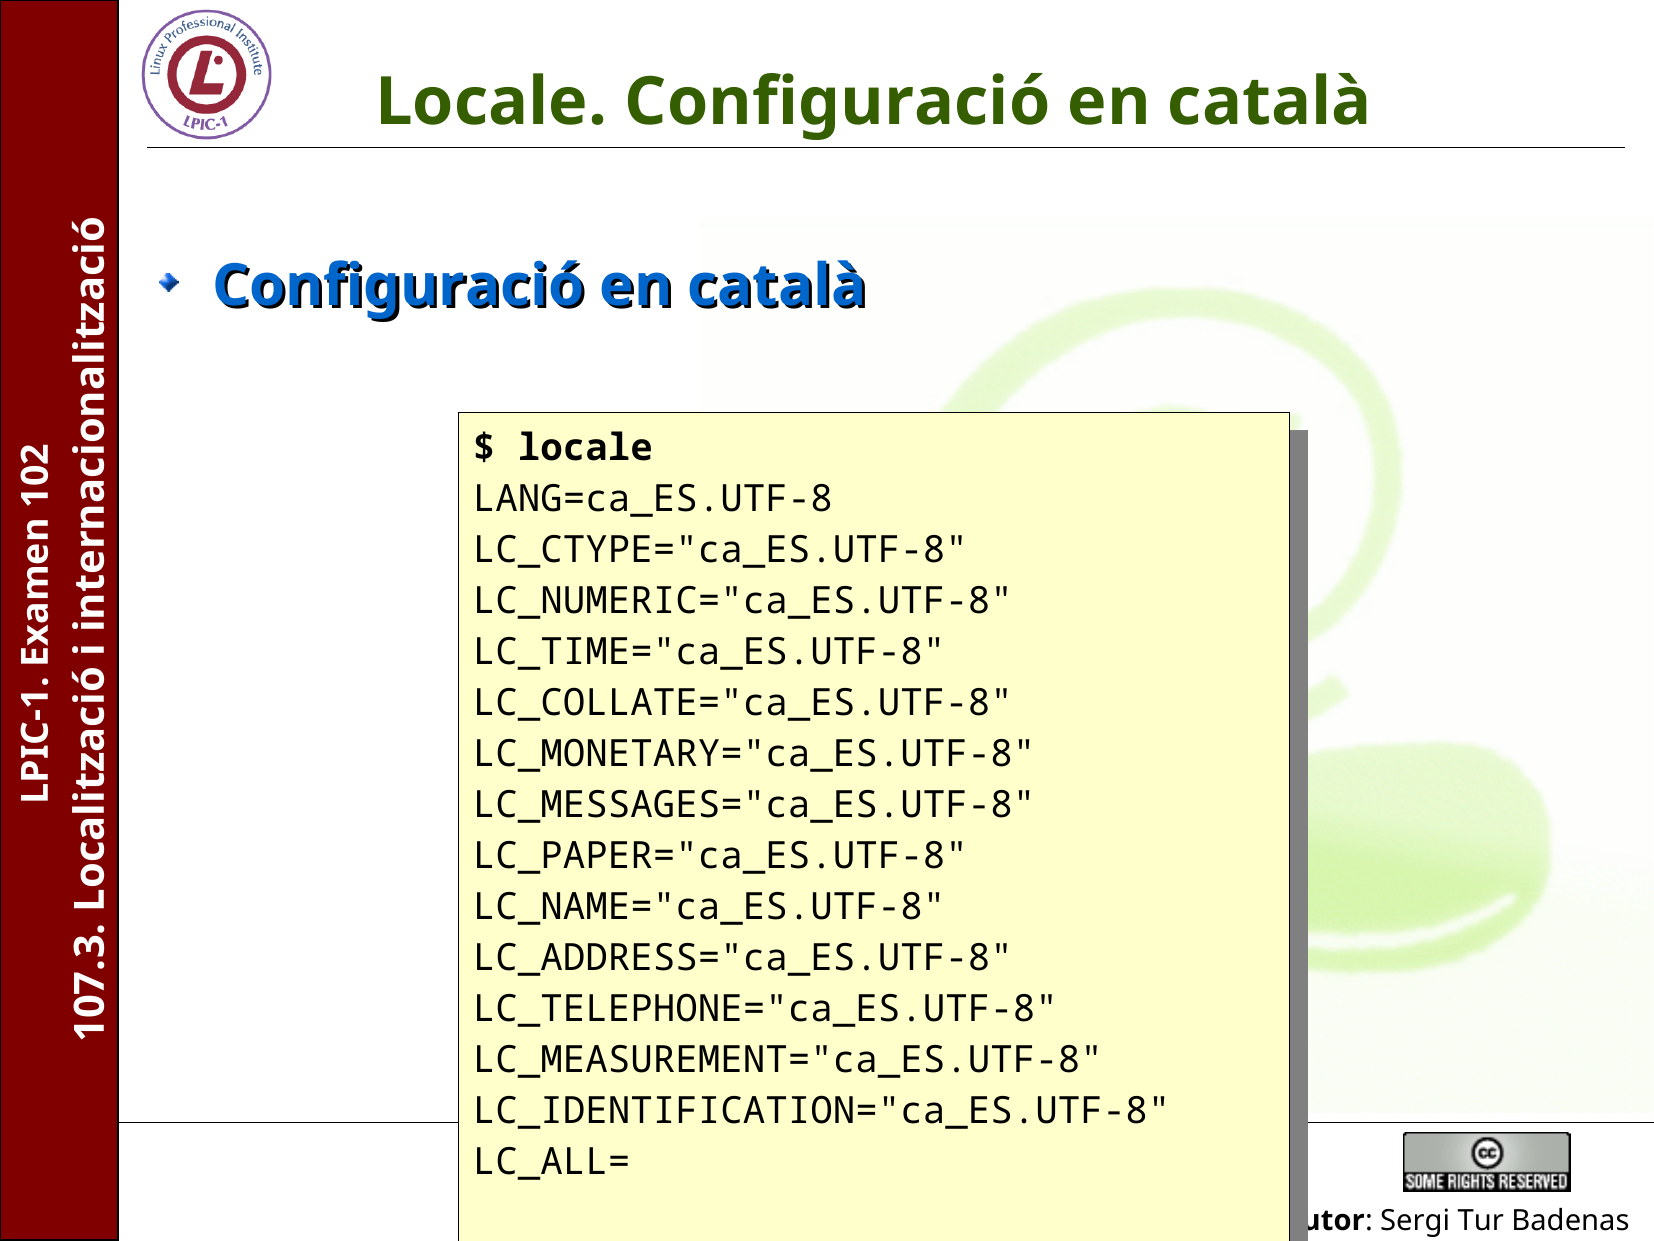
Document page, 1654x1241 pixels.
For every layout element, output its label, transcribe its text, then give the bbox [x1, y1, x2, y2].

title Locale. Configuració en català [129, 55, 1619, 142]
text_box $ locale LANG=ca_ES.UTF-8 LC_CTYPE="ca_ES.UTF-8" LC_NUMERIC="ca_ES.UTF-8" LC_TIME="ca_ES.UTF-8" LC_COLLATE="ca_ES.UTF-8" LC_MONETARY="ca_ES.UTF-8" LC_MESSAGES="ca_ES.UTF-8" LC_PAPER="ca_ES.UTF-8" LC_NAME="ca_ES.UTF-8" LC_ADDRESS="ca_ES.UTF-8" LC_TELEPHONE="ca_ES.UTF-8" LC_MEASUREMENT="ca_ES.UTF-8" LC_IDENTIFICATION="ca_ES.UTF-8" LC_ALL= [458, 412, 1290, 1028]
list Configuració en català [141, 242, 1630, 1078]
picture [700, 217, 1654, 1113]
picture [135, 5, 277, 55]
picture [1403, 1132, 1571, 1192]
